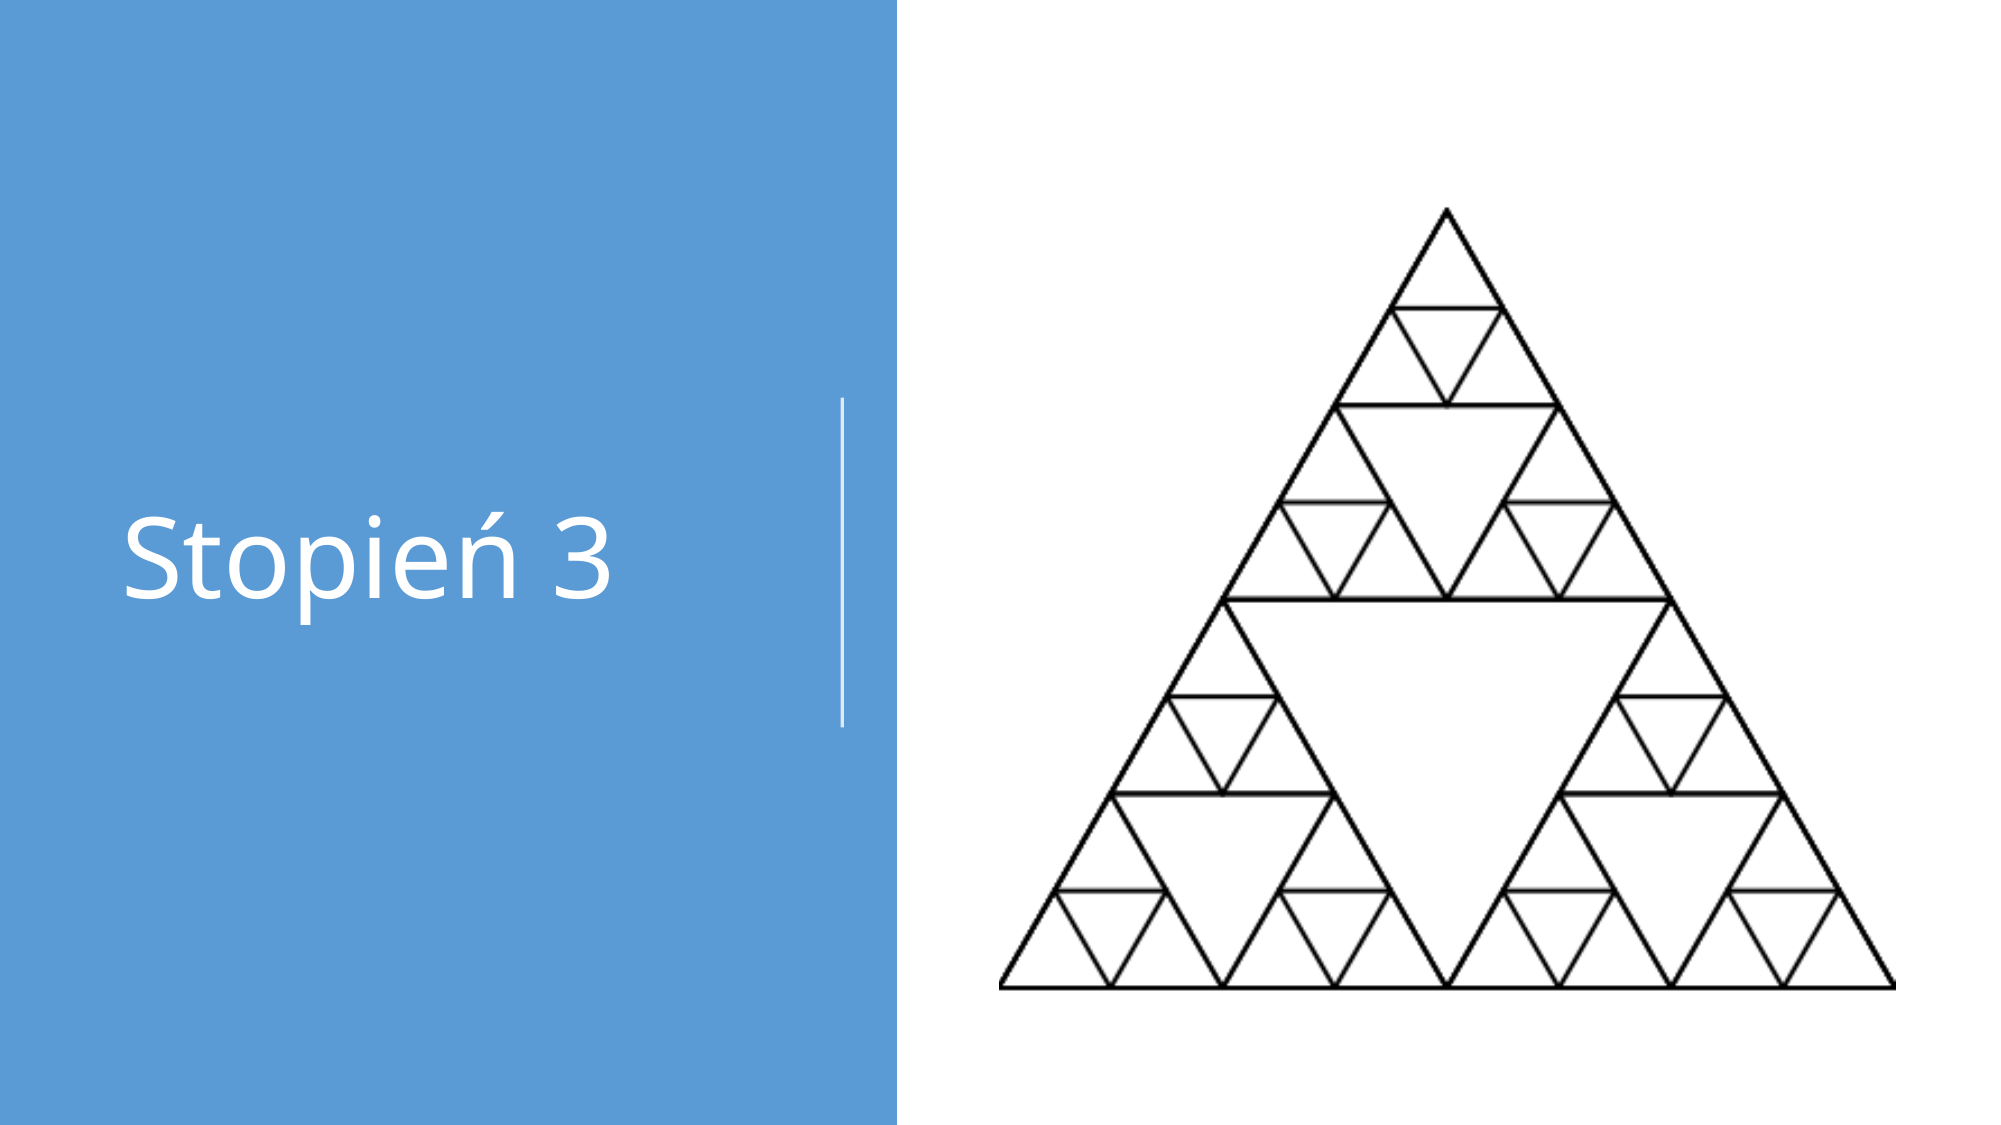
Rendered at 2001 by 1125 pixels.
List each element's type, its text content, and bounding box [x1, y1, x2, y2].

title Stopień 3 [106, 104, 791, 1021]
text_box [0, 0, 897, 1125]
picture [999, 114, 1896, 1011]
